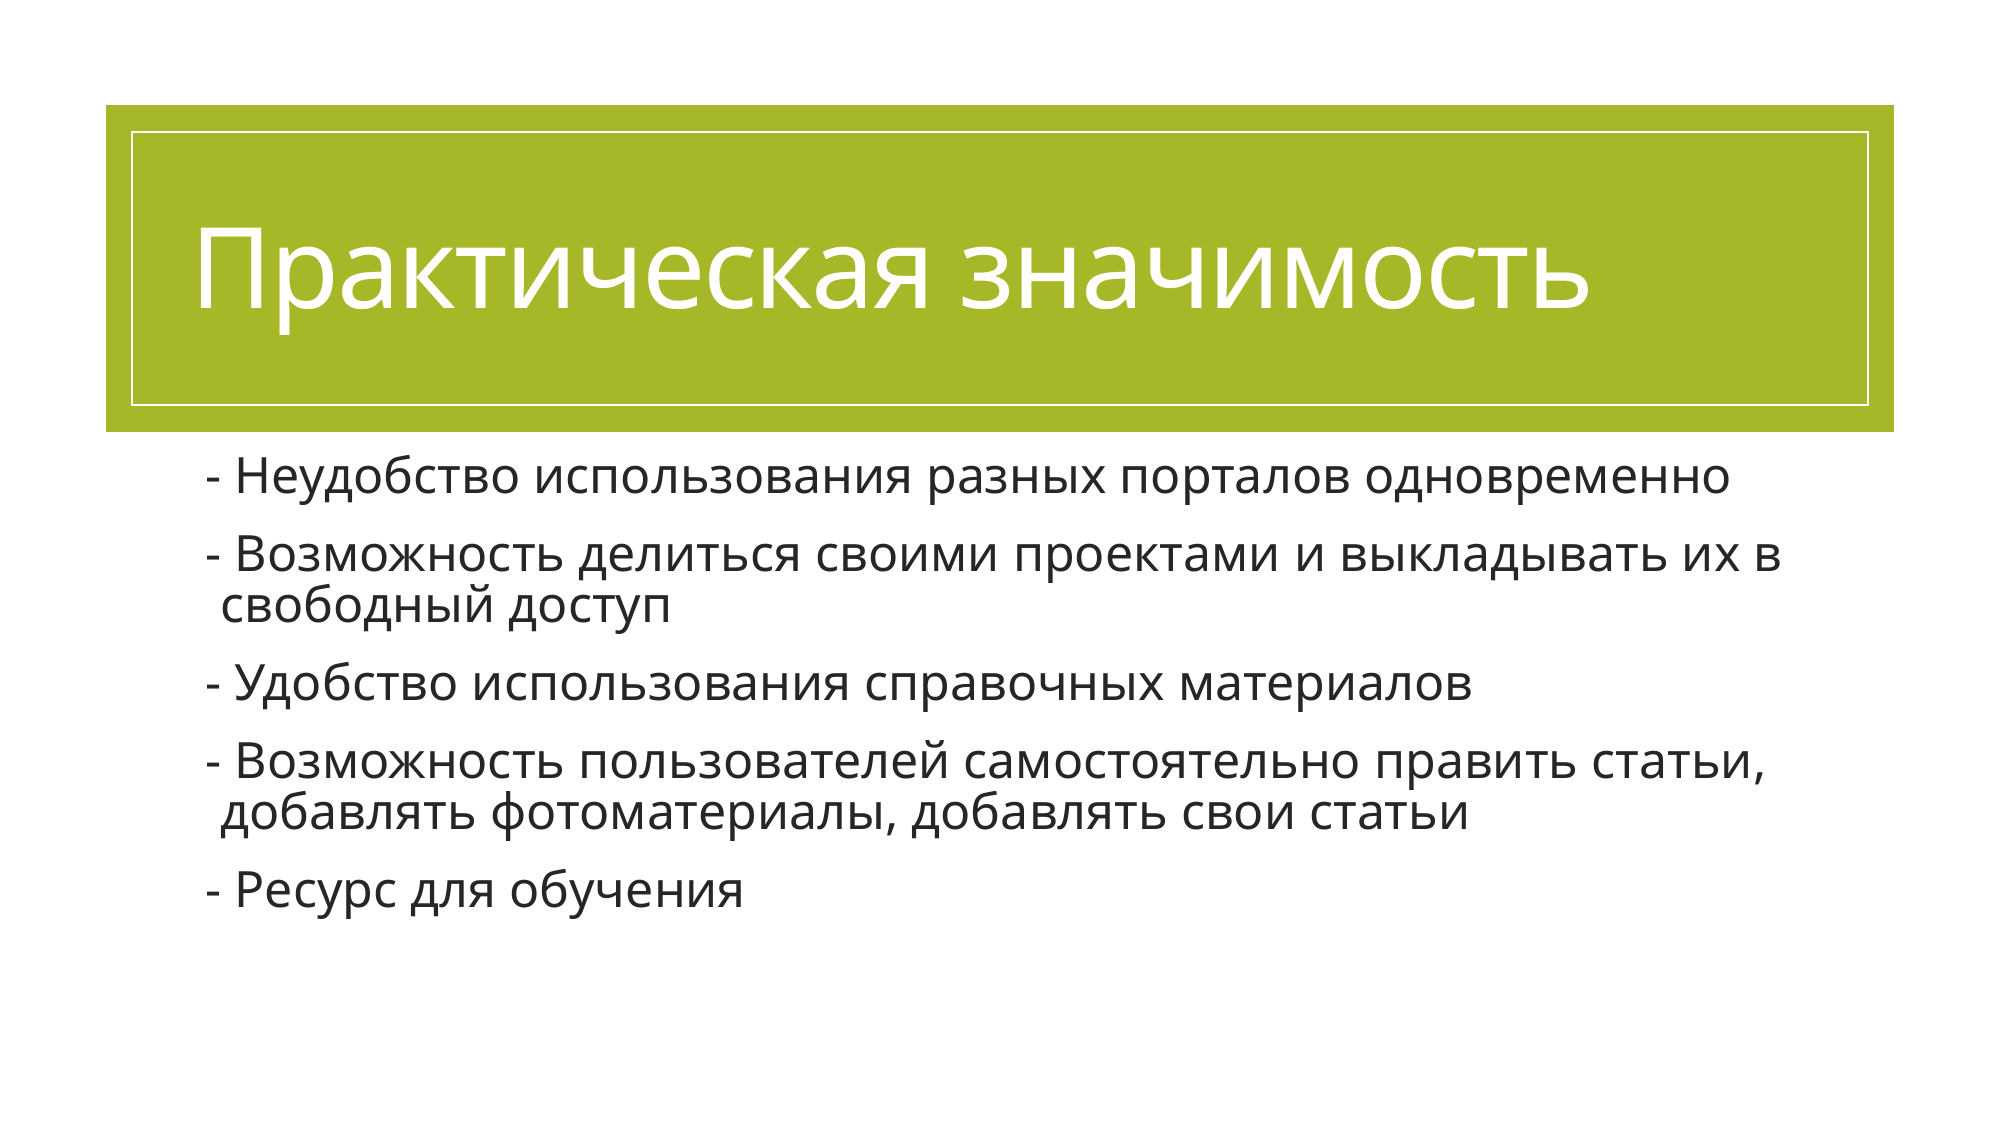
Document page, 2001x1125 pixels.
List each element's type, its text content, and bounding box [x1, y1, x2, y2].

title Практическая значимость [175, 173, 1823, 376]
list - Неудобство использования разных порталов одновременно - Возможность делиться своими проектами и выкладывать их в свободный доступ - Удобство использования справочных материалов - Возможность пользователей самостоятельно править статьи, добавлять фотоматериалы, добавлять свои статьи - Ресурс для обучения [175, 444, 1823, 1076]
text_box [106, 105, 1894, 432]
